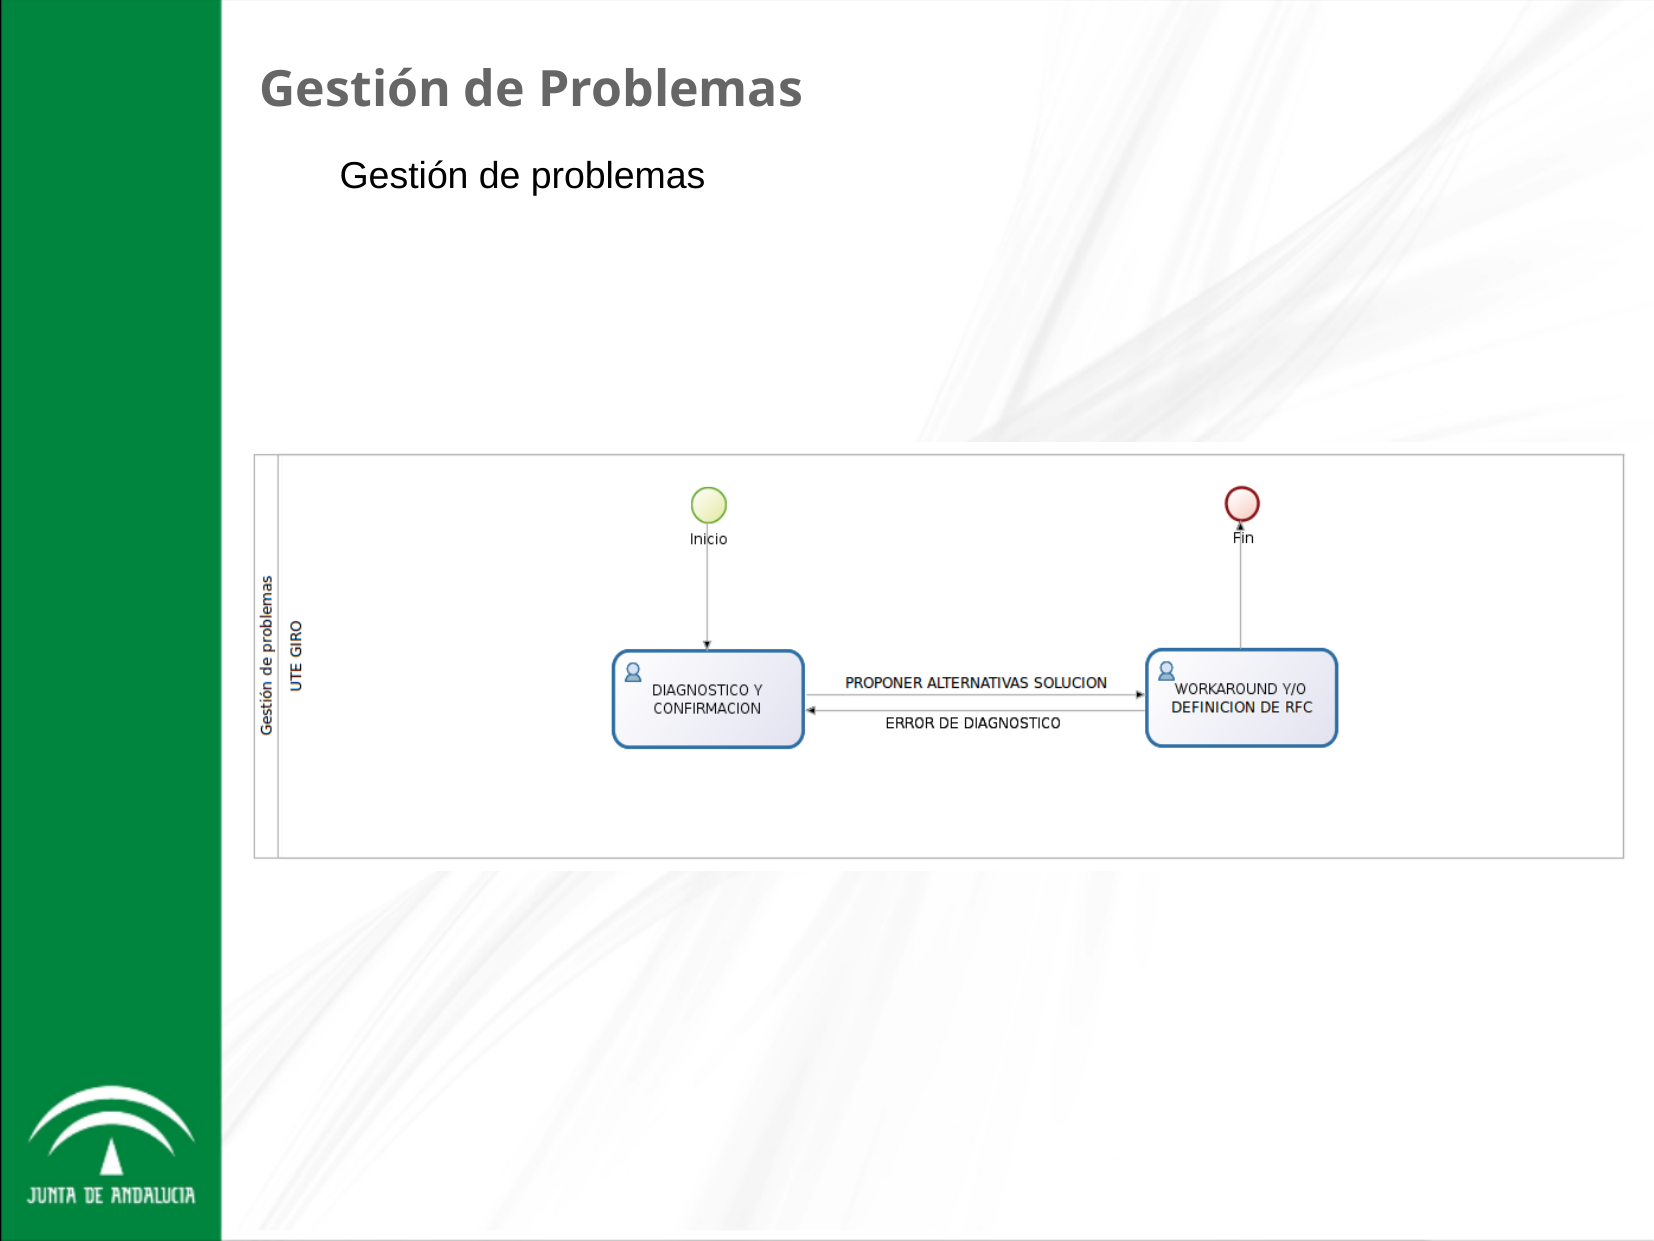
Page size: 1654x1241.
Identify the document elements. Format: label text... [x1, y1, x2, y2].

picture [0, 0, 1654, 1241]
title Gestión de Problemas [259, 37, 1577, 136]
text_box Gestión de problemas [324, 147, 721, 205]
